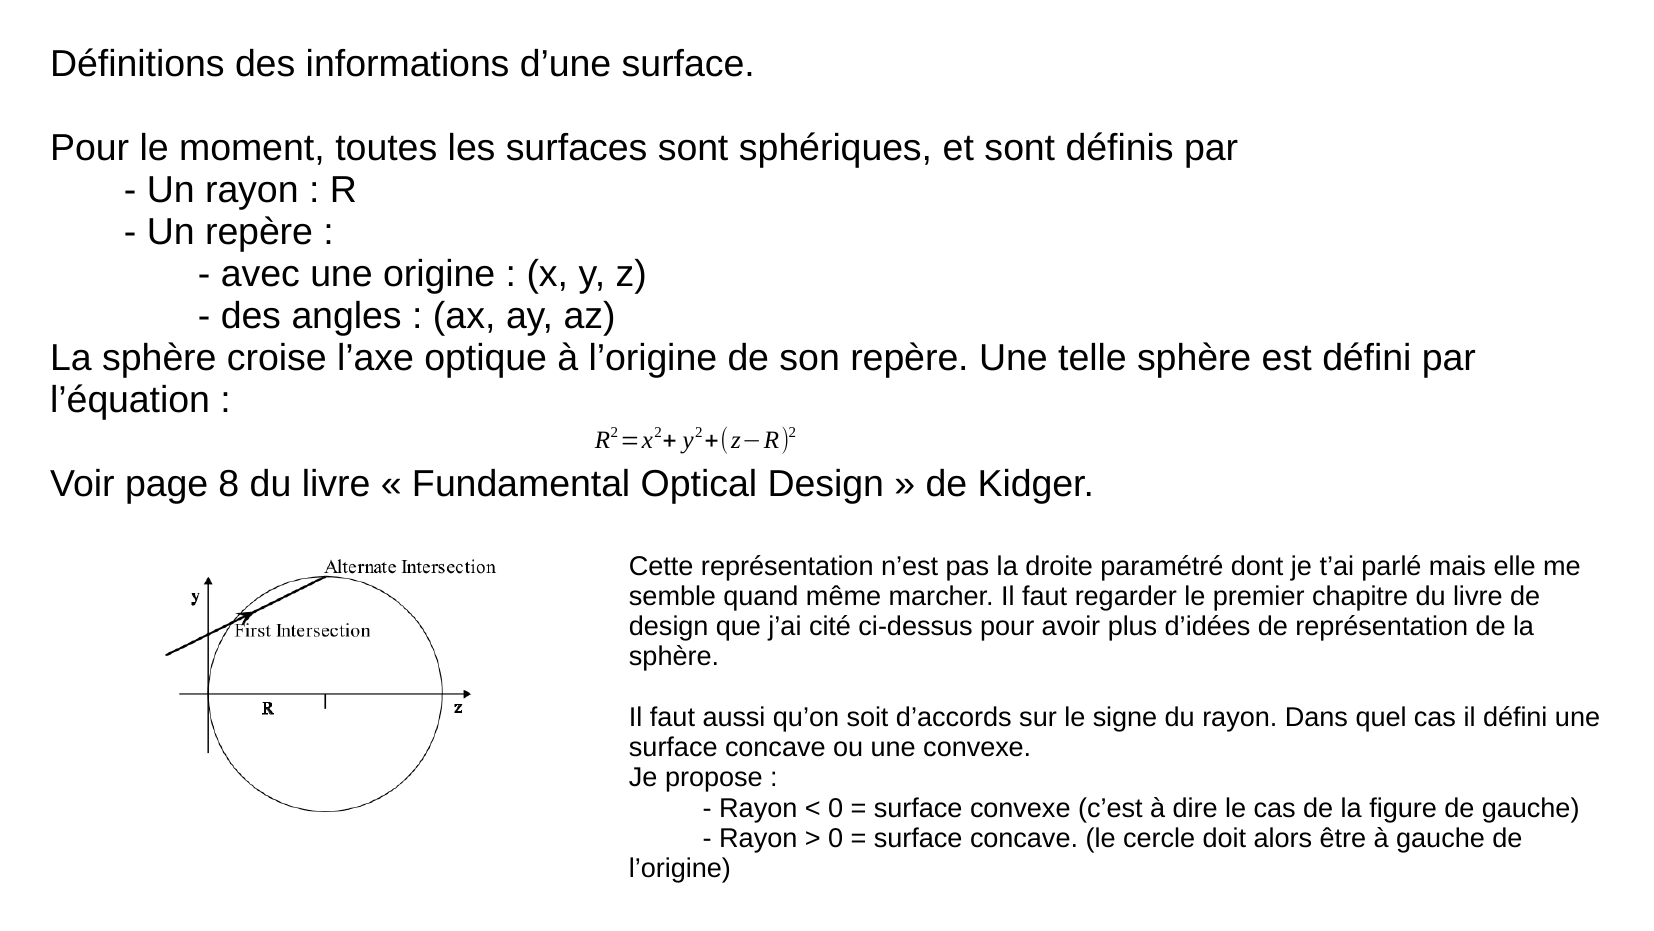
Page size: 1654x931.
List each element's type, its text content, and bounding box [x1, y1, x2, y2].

chart [587, 423, 803, 457]
text_box Définitions des informations d’une surface. Pour le moment, toutes les surfaces sont sphériques, et sont définis par - Un rayon : R - Un repère : - avec une origine : (x, y, z) - des angles : (ax, ay, az) La sphère croise l’axe optique à l’origine de son repère. Une telle sphère est défini par l’équation : Voir page 8 du livre « Fundamental Optical Design » de Kidger. [35, 35, 1607, 555]
picture [141, 547, 512, 827]
text_box Cette représentation n’est pas la droite paramétré dont je t’ai parlé mais elle me semble quand même marcher. Il faut regarder le premier chapitre du livre de design que j’ai cité ci-dessus pour avoir plus d’idées de représentation de la sphère. Il faut aussi qu’on soit d’accords sur le signe du rayon. Dans quel cas il défini une surface concave ou une convexe. Je propose : - Rayon < 0 = surface convexe (c’est à dire le cas de la figure de gauche) - Rayon > 0 = surface concave. (le cercle doit alors être à gauche de l’origine) [614, 543, 1619, 891]
